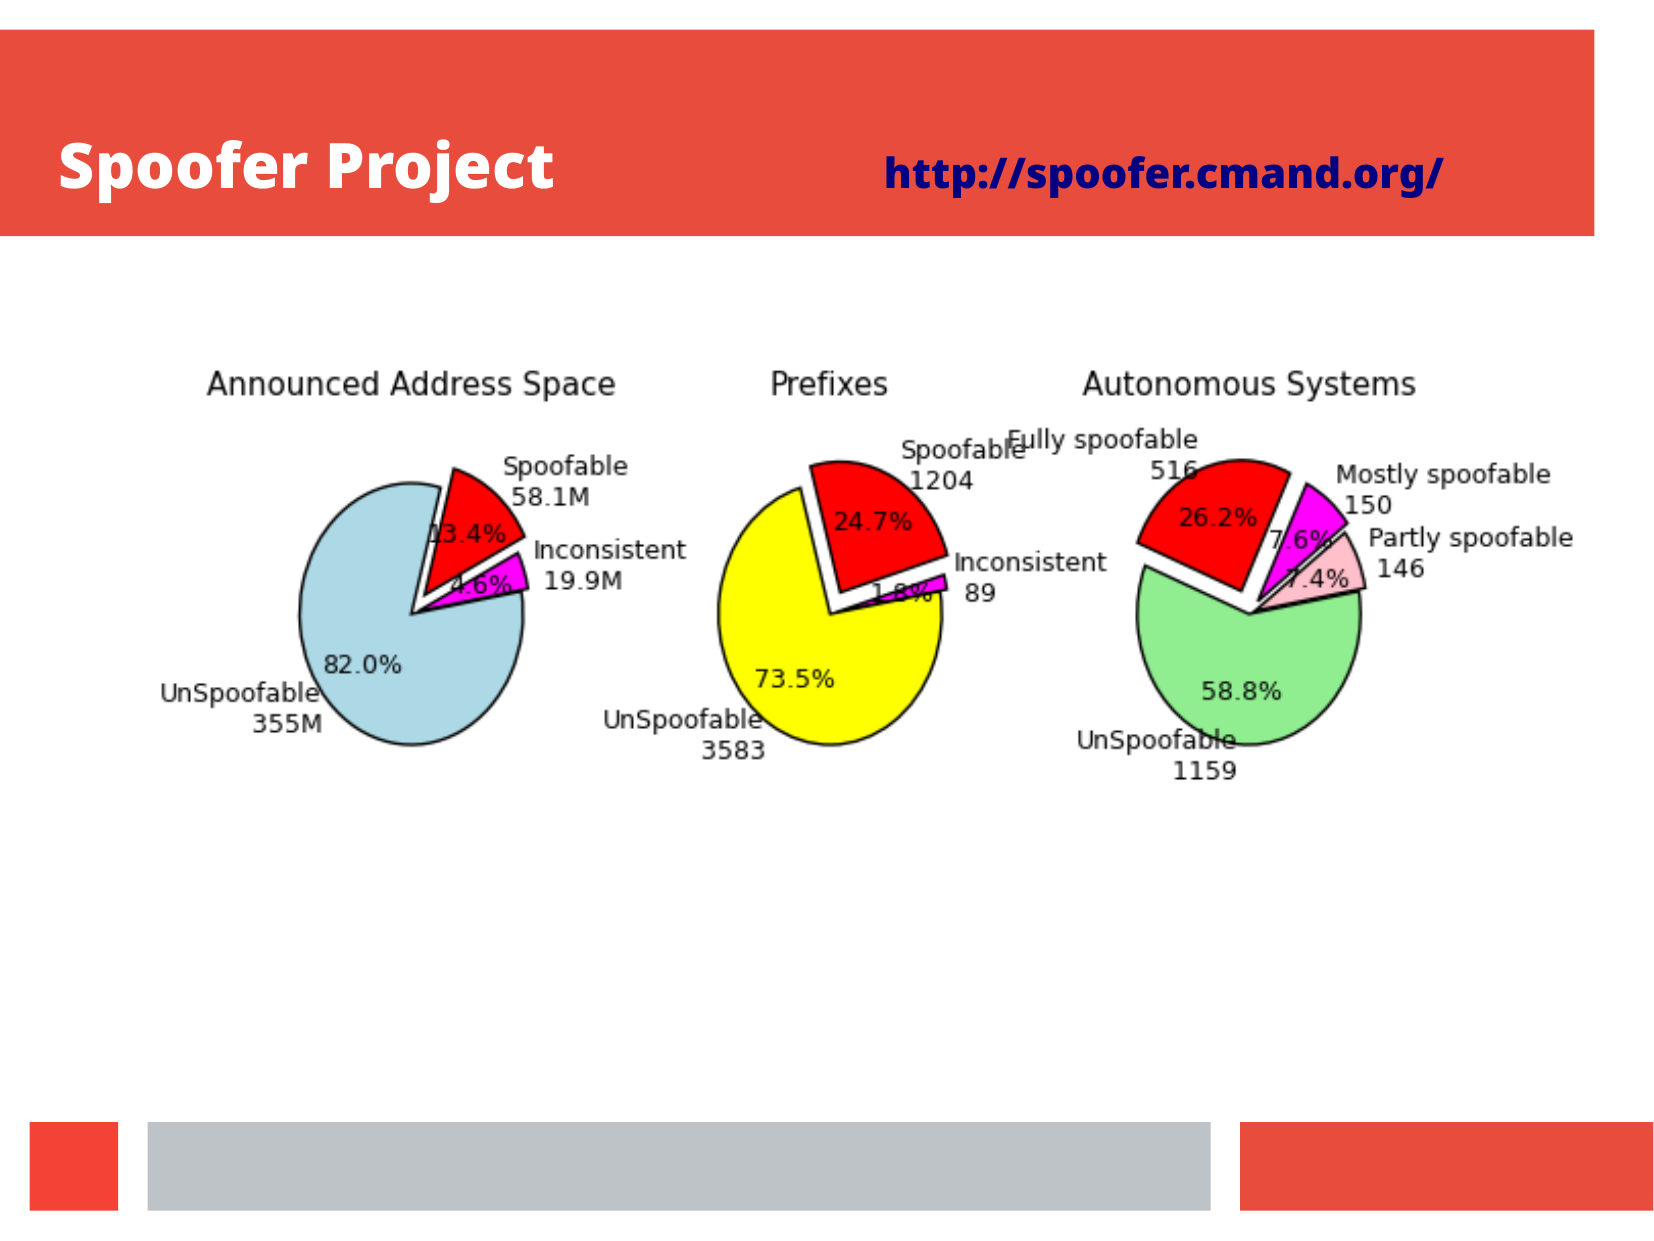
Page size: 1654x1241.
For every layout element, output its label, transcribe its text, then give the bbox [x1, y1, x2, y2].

title Spoofer Project http://spoofer.cmand.org/ [59, 59, 1595, 207]
picture [46, 359, 1577, 871]
